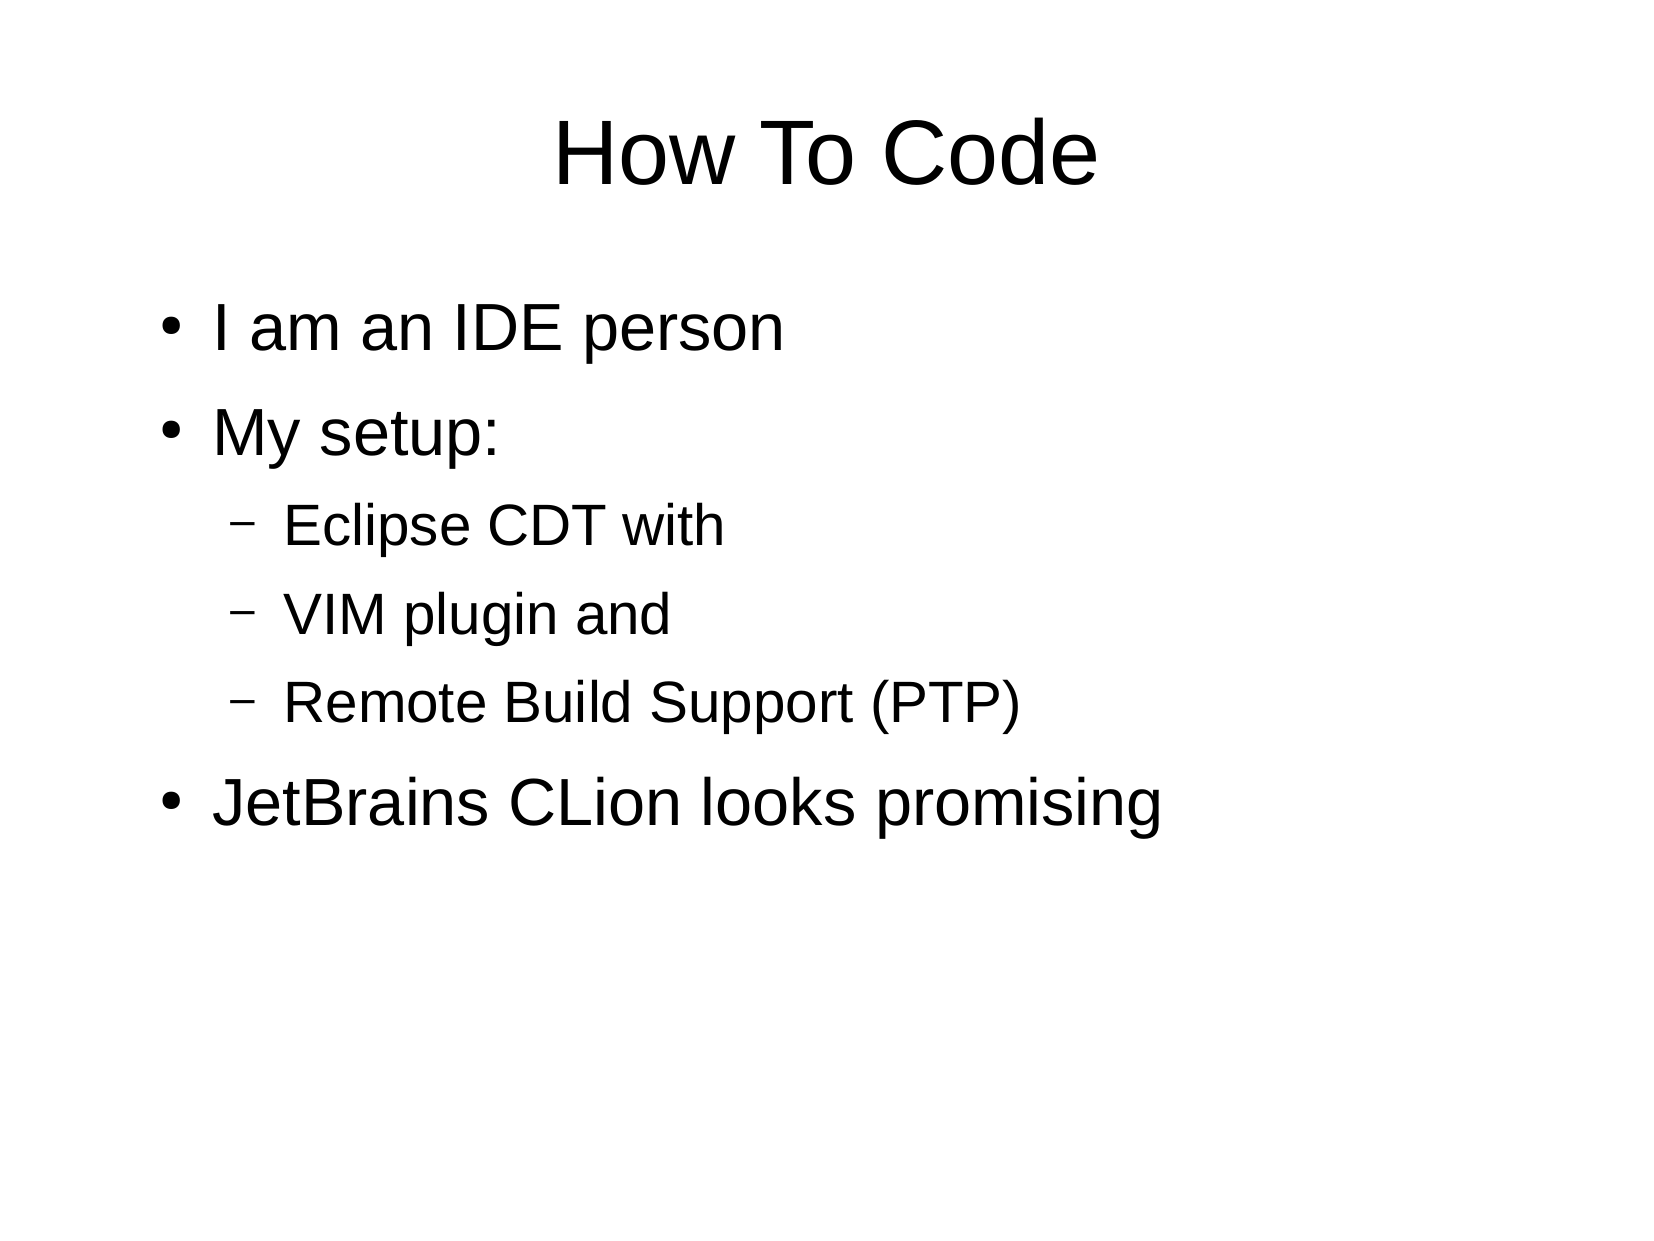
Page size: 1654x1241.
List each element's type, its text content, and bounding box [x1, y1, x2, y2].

list I am an IDE person My setup: Eclipse CDT with VIM plugin and Remote Build Support (PTP) JetBrains CLion looks promising [141, 290, 1501, 1010]
title How To Code [82, 49, 1571, 257]
